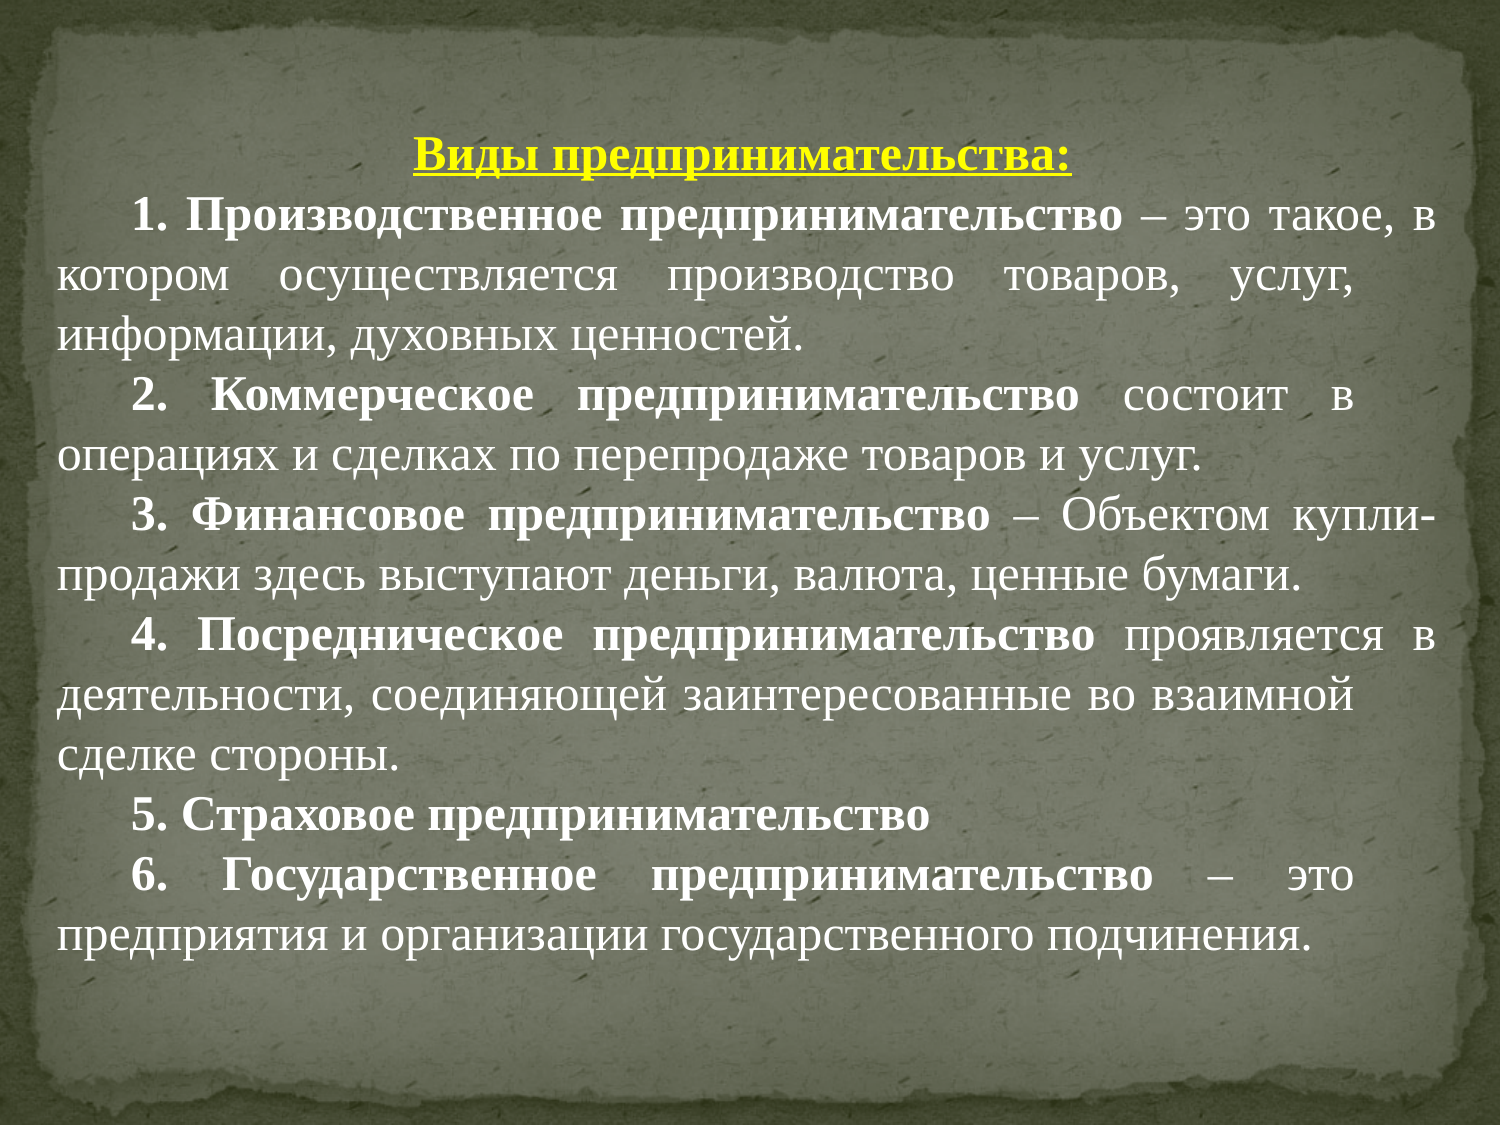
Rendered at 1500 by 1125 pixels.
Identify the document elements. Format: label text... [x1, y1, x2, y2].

text_box Виды предпринимательства: 1. Производственное предпринимательство – это такое, в котором осуще­ствляется производство товаров, услуг, информации, духовных ценностей. 2. Коммерческое предпринимательство состоит в операциях и сделках по перепродаже товаров и услуг. 3. Финансовое предпринимательство – Объектом купли-продажи здесь выступают деньги, валю­та, ценные бумаги. 4. Посредническое предпринимательство проявляется в деятельности, со­единяющей заинтересованные во взаимной сделке стороны. 5. Страховое предпринимательство 6. Государственное предпринимательство – это предприятия и организации государственного подчинения. [42, 113, 1452, 968]
